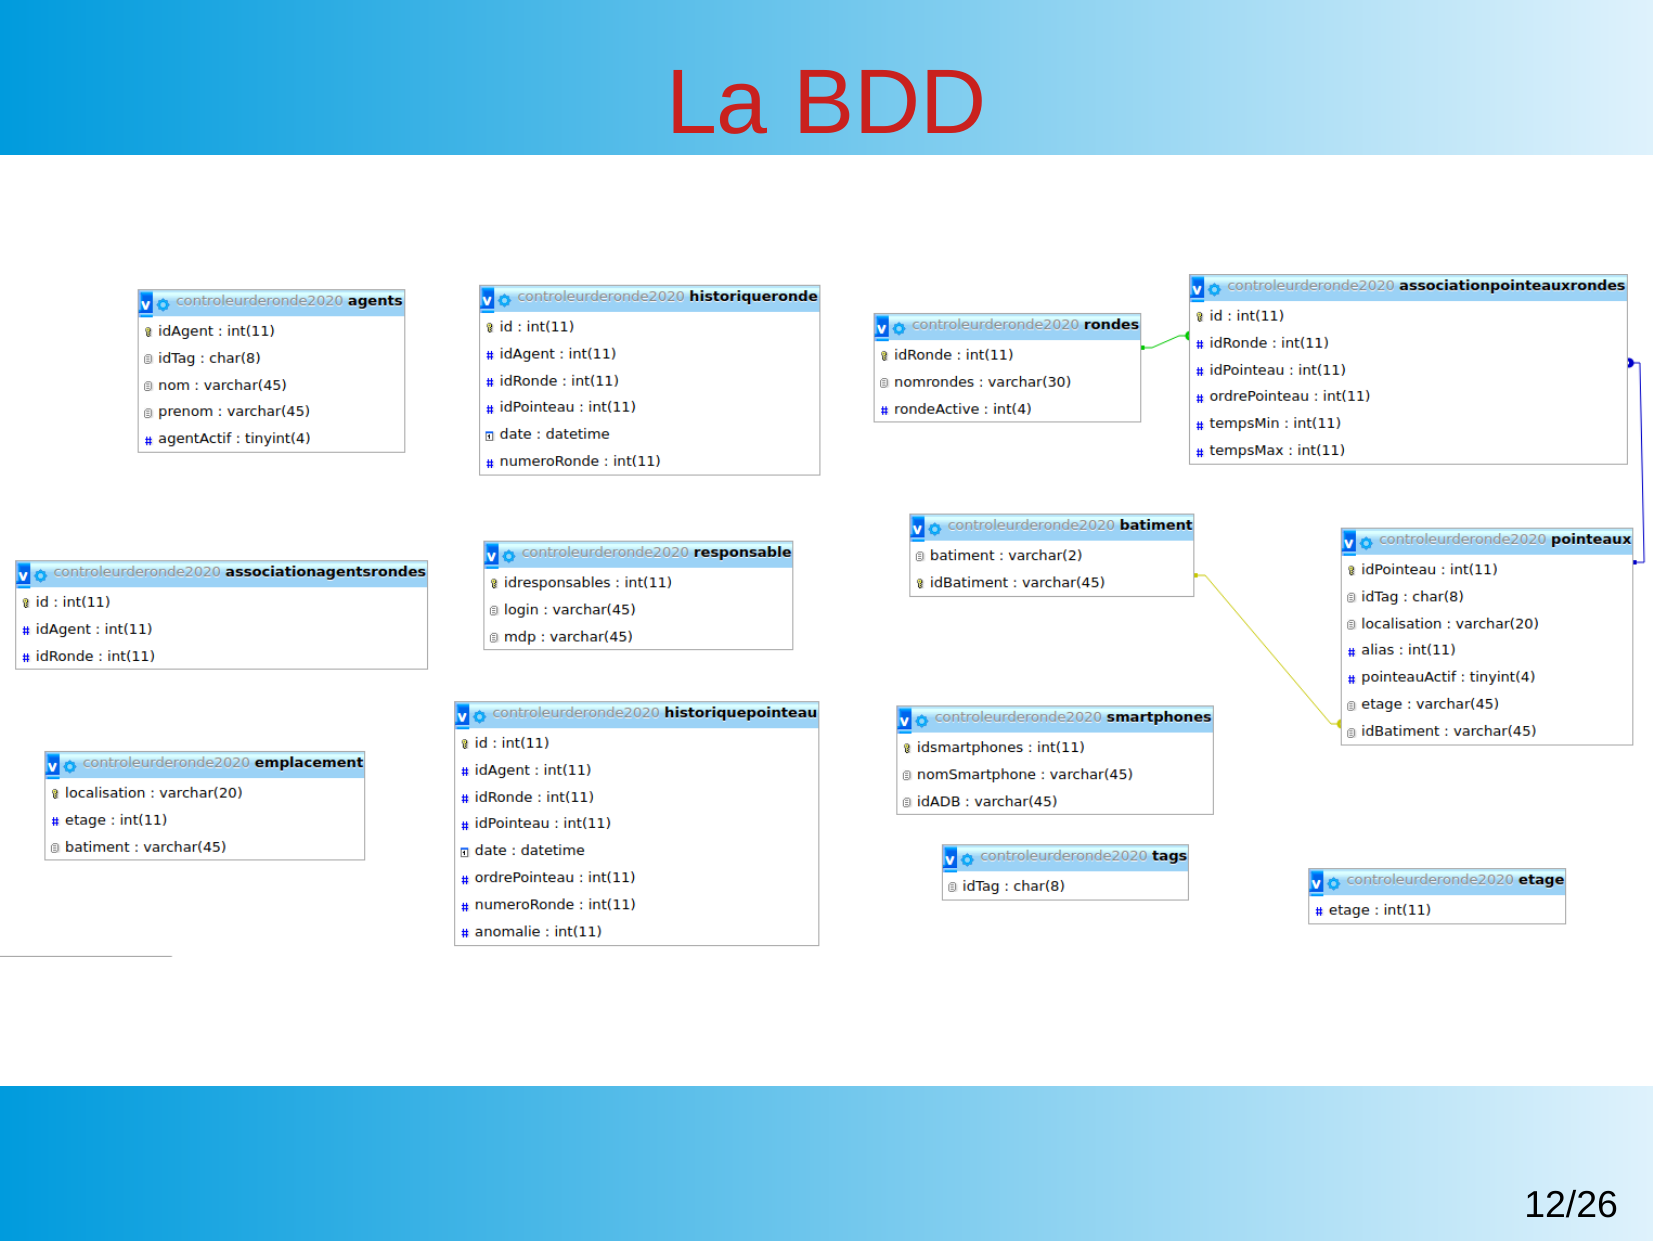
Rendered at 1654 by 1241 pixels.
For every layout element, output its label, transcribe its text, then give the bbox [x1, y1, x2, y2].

title La BDD [82, 49, 1571, 155]
text_box <numéro>/26 [1509, 1175, 1654, 1241]
picture [0, 274, 1654, 957]
